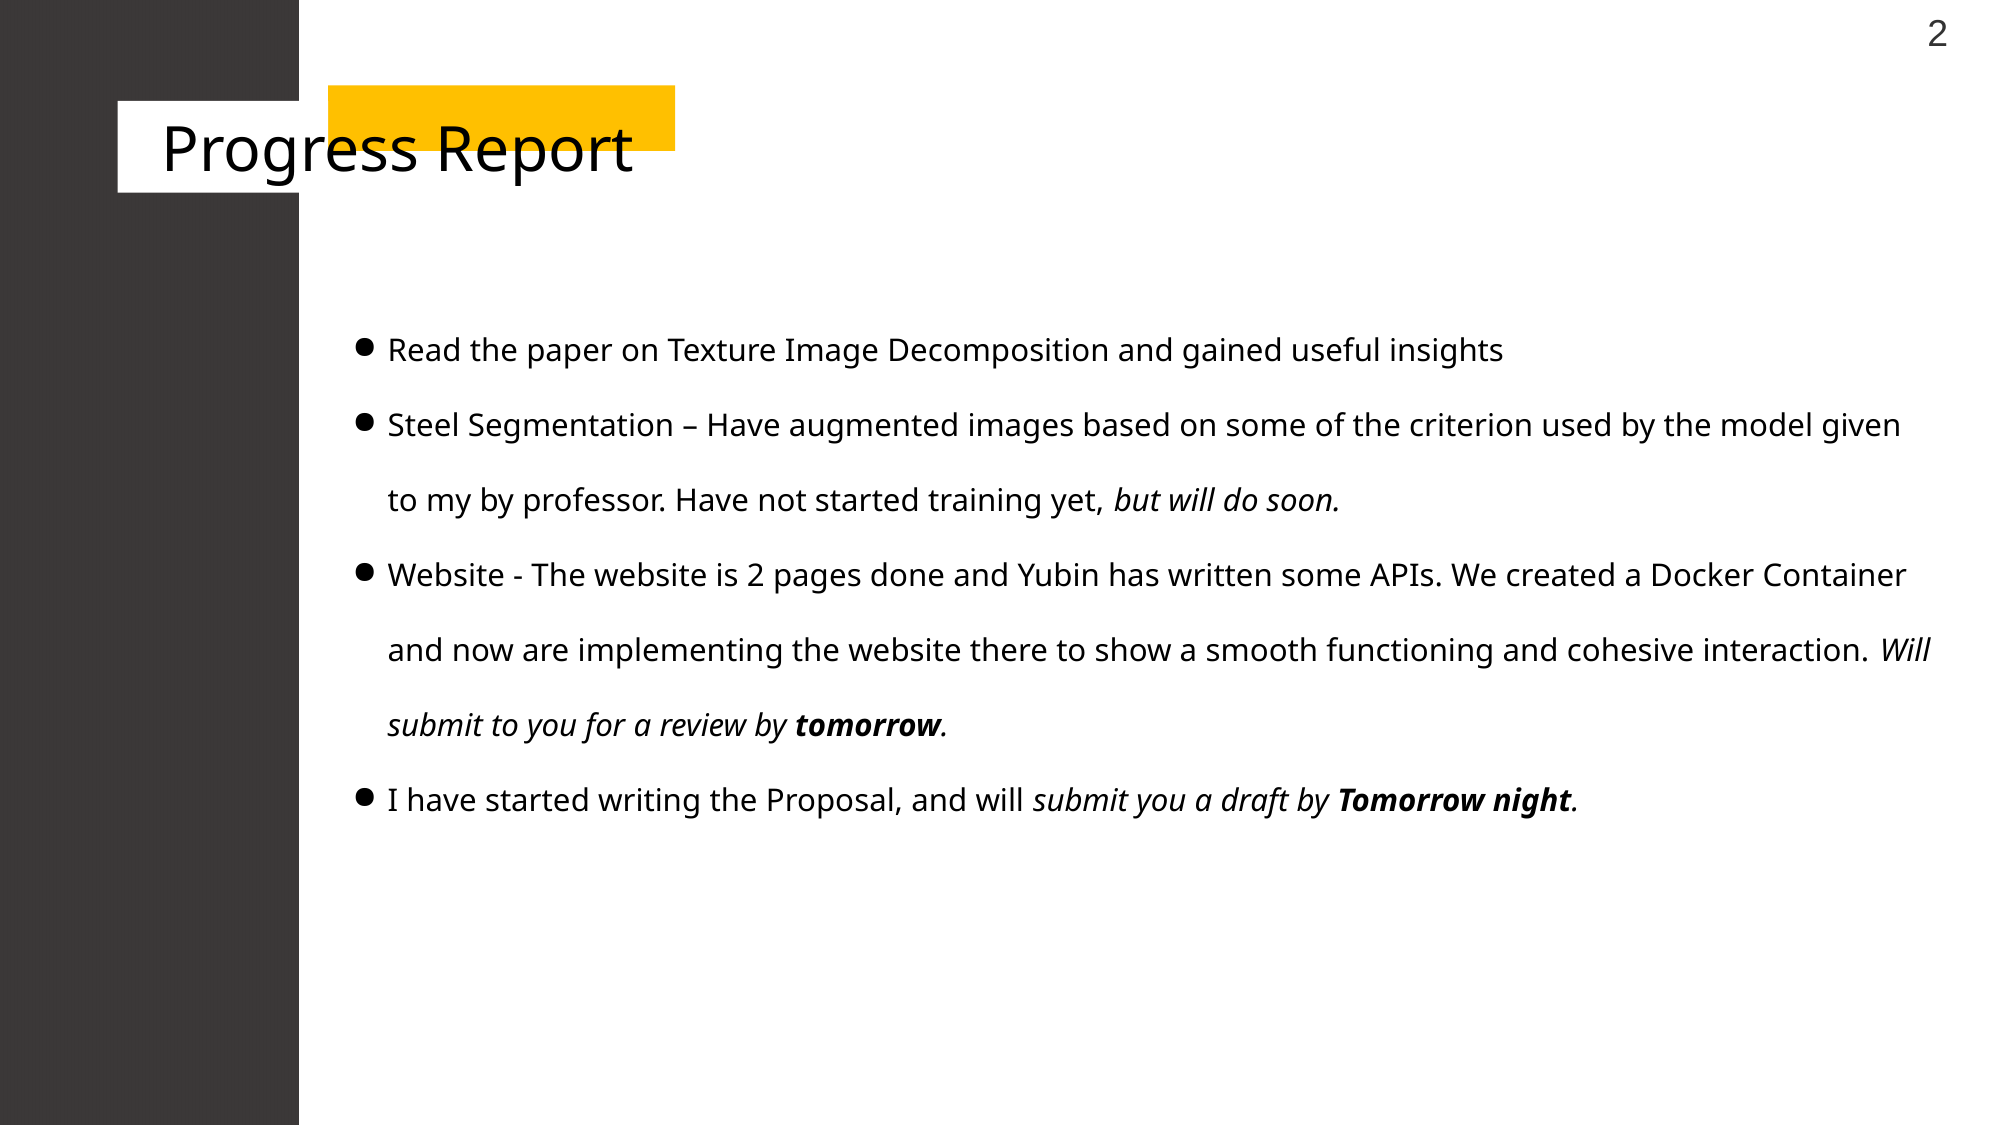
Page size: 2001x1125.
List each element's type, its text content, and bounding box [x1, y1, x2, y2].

text_box [117, 85, 676, 193]
text_box <number> [1912, 4, 2000, 76]
picture [0, 0, 299, 1125]
text_box Read the paper on Texture Image Decomposition and gained useful insights Steel Segmentation – Have augmented images based on some of the criterion used by the model given to my by professor. Have not started training yet, but will do soon. Website - The website is 2 pages done and Yubin has written some APIs. We created a Docker Container and now are implementing the website there to show a smooth functioning and cohesive interaction. Will submit to you for a review by tomorrow. I have started writing the Proposal, and will submit you a draft by Tomorrow night. [337, 285, 1950, 825]
text_box Progress Report [146, 101, 650, 192]
